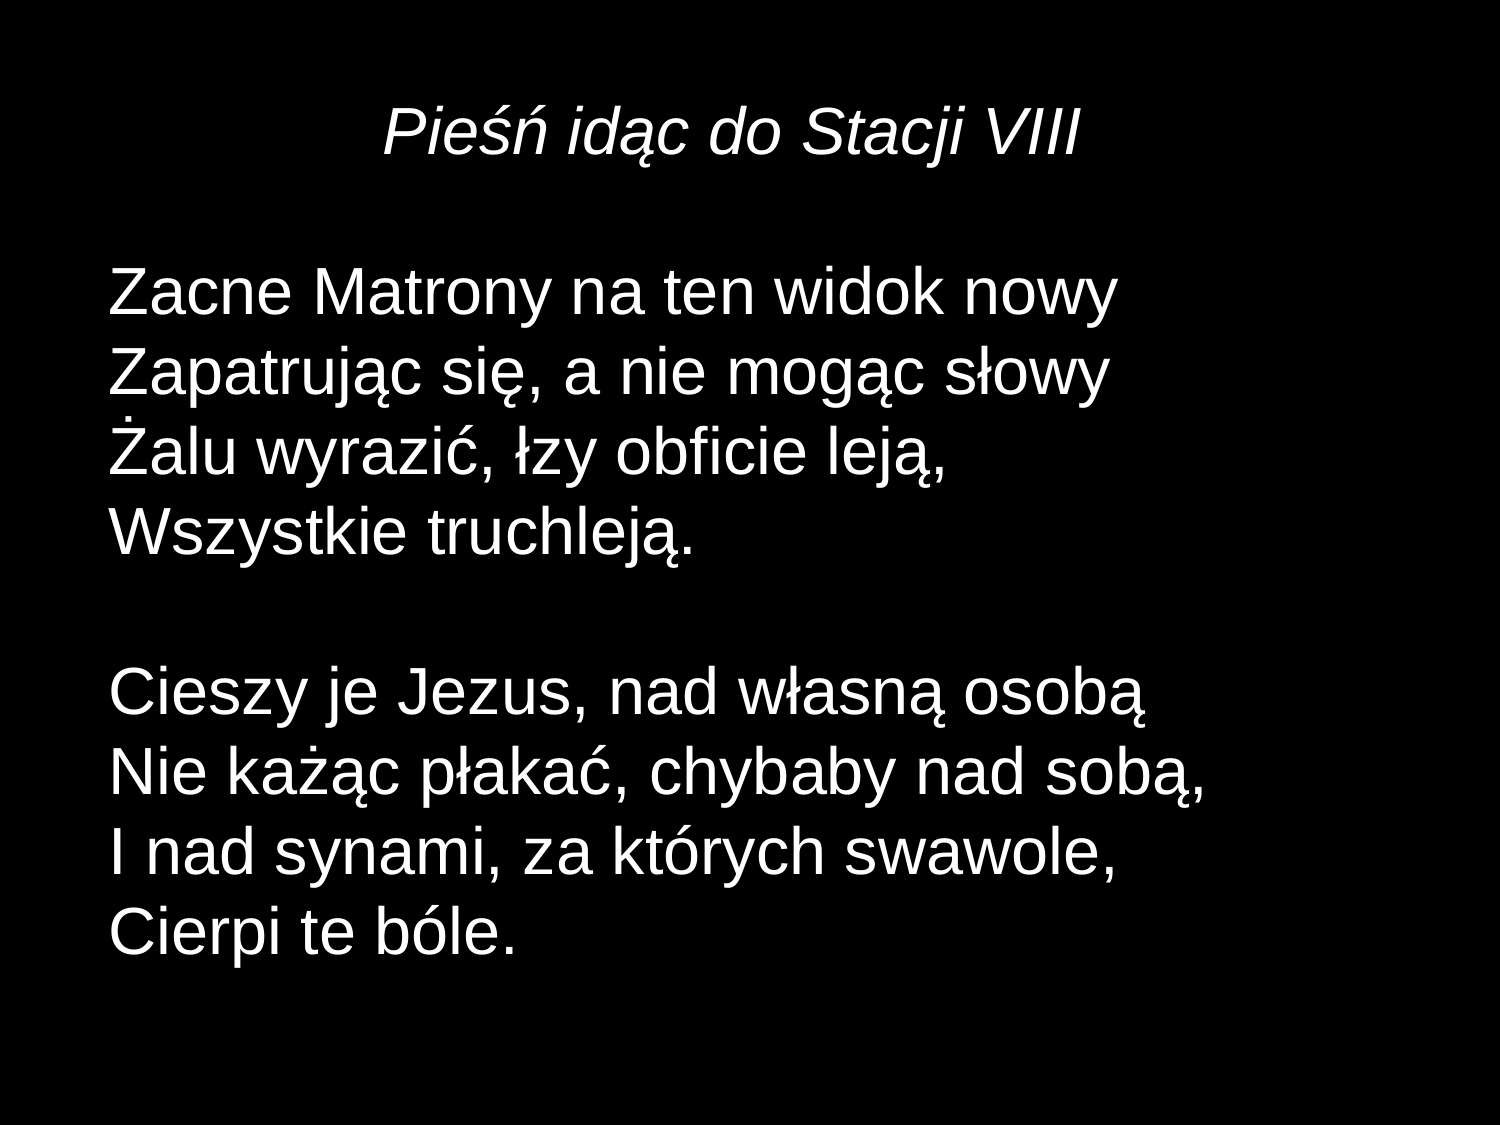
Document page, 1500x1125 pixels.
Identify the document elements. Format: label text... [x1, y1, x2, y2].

text_box Pieśń idąc do Stacji VIII Zacne Matrony na ten widok nowy Zapatrując się, a nie mogąc słowy Żalu wyrazić, łzy obficie leją, Wszystkie truchleją. Cieszy je Jezus, nad własną osobą Nie każąc płakać, chybaby nad sobą, I nad synami, za których swawole, Cierpi te bóle. [93, 80, 1465, 976]
